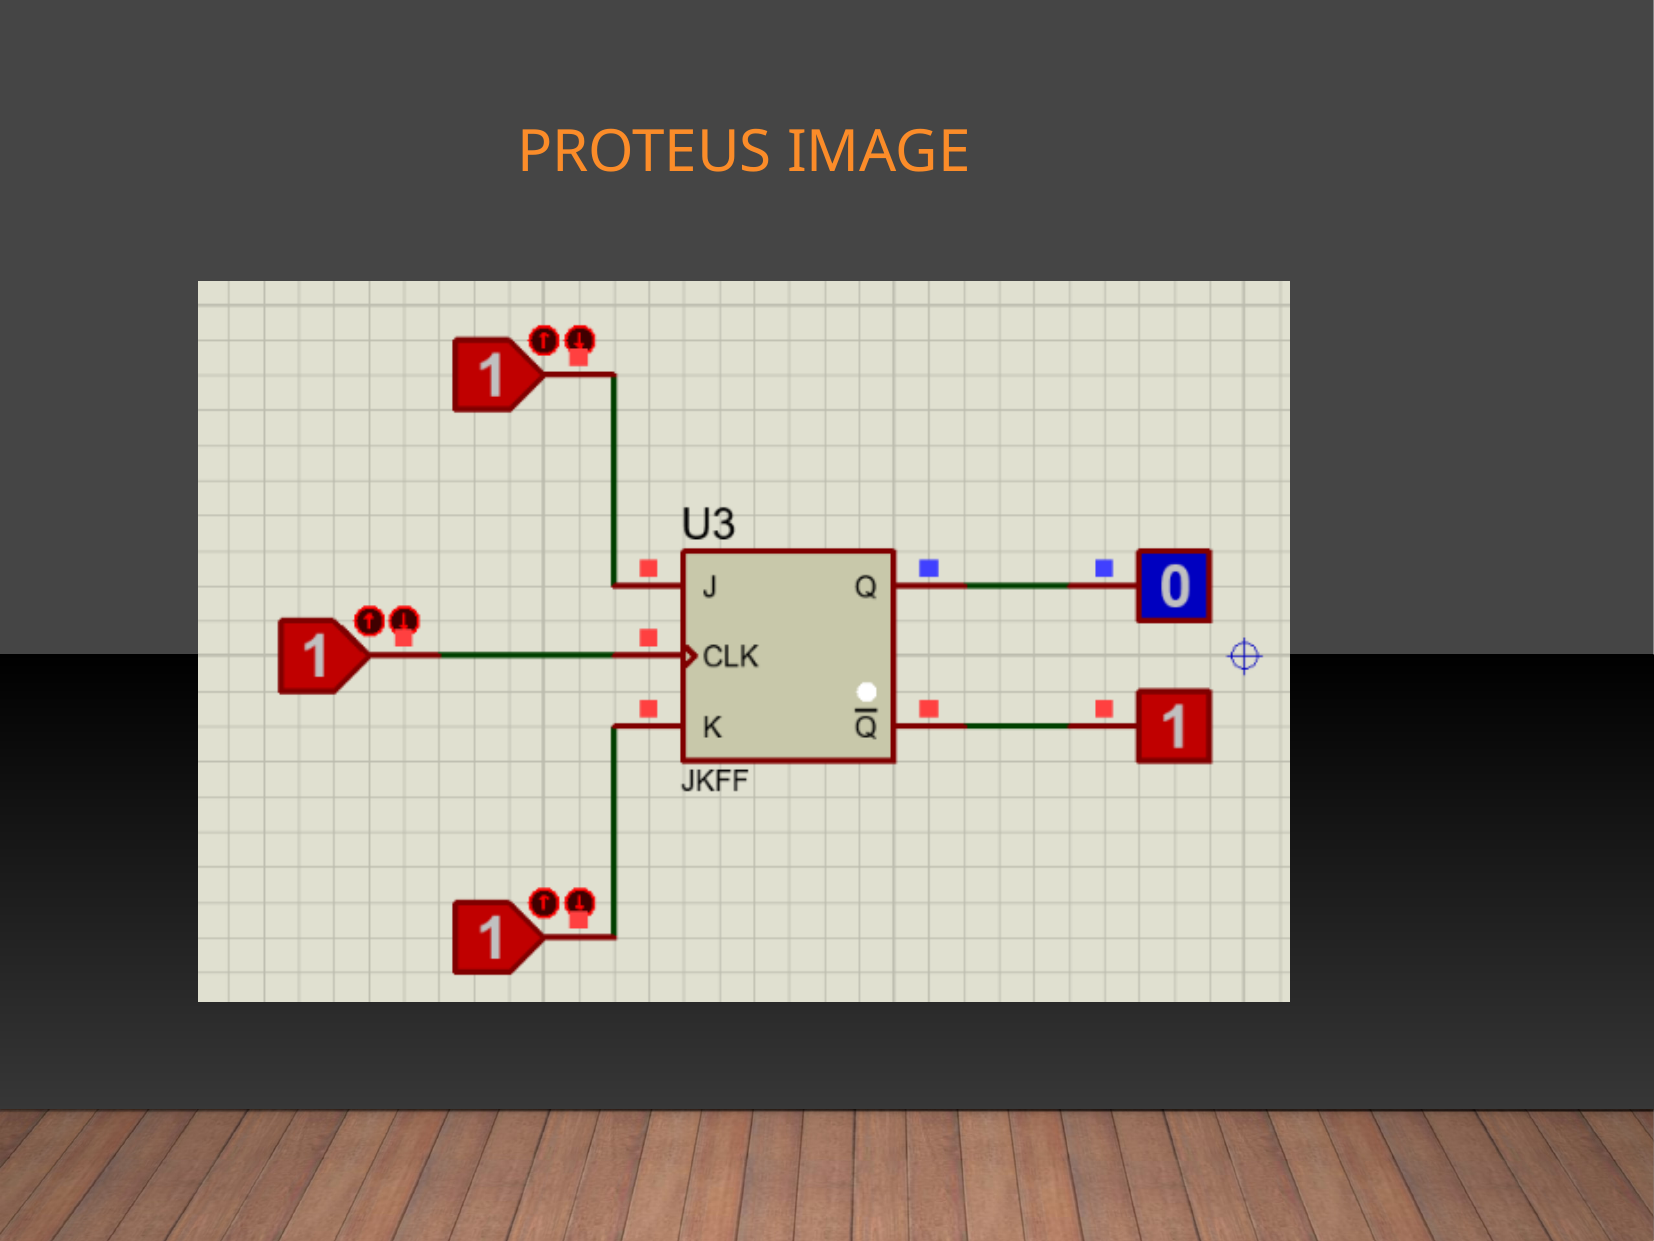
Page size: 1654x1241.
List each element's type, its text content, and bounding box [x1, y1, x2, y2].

title Proteus Image [0, 49, 1489, 257]
picture [198, 281, 1290, 1002]
